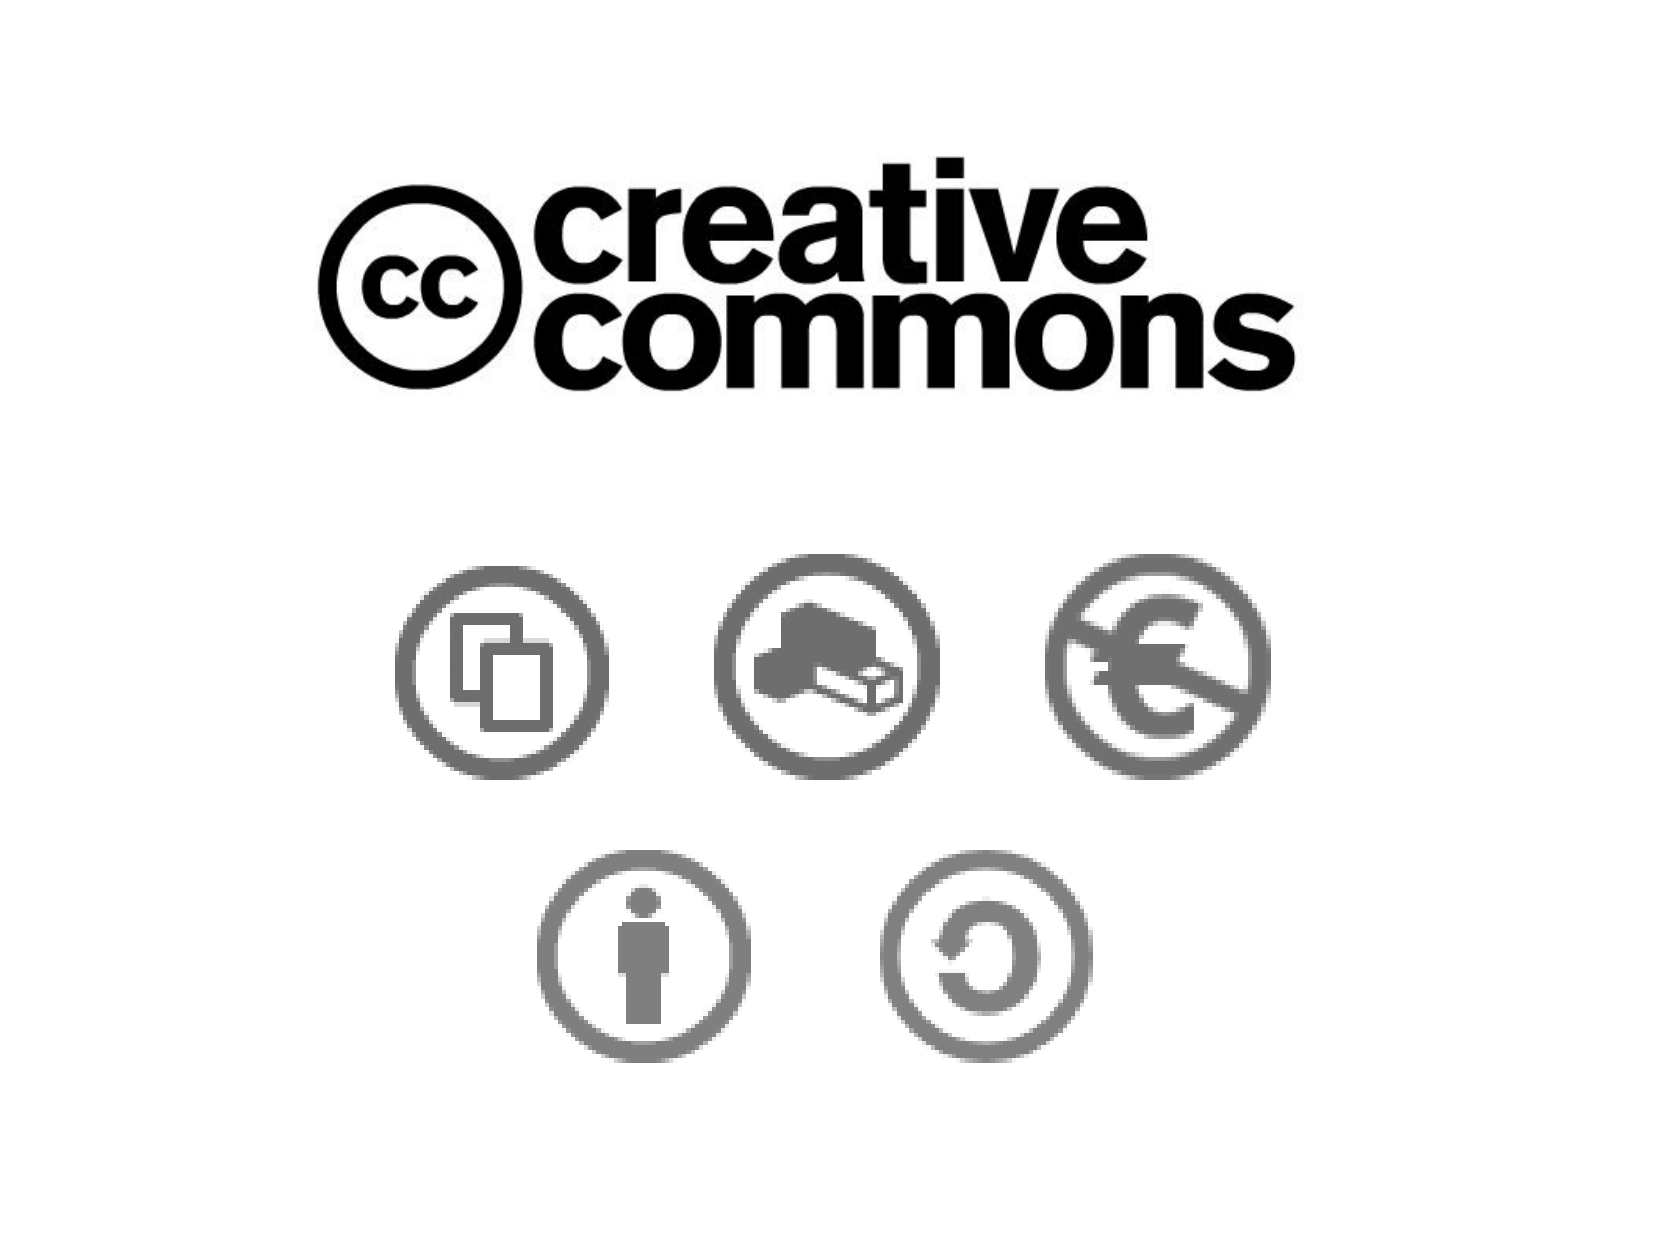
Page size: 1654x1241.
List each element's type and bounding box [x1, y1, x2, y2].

picture [395, 566, 609, 780]
picture [537, 850, 751, 1063]
picture [880, 850, 1093, 1063]
picture [714, 554, 940, 780]
picture [1045, 554, 1271, 780]
picture [265, 94, 1329, 496]
